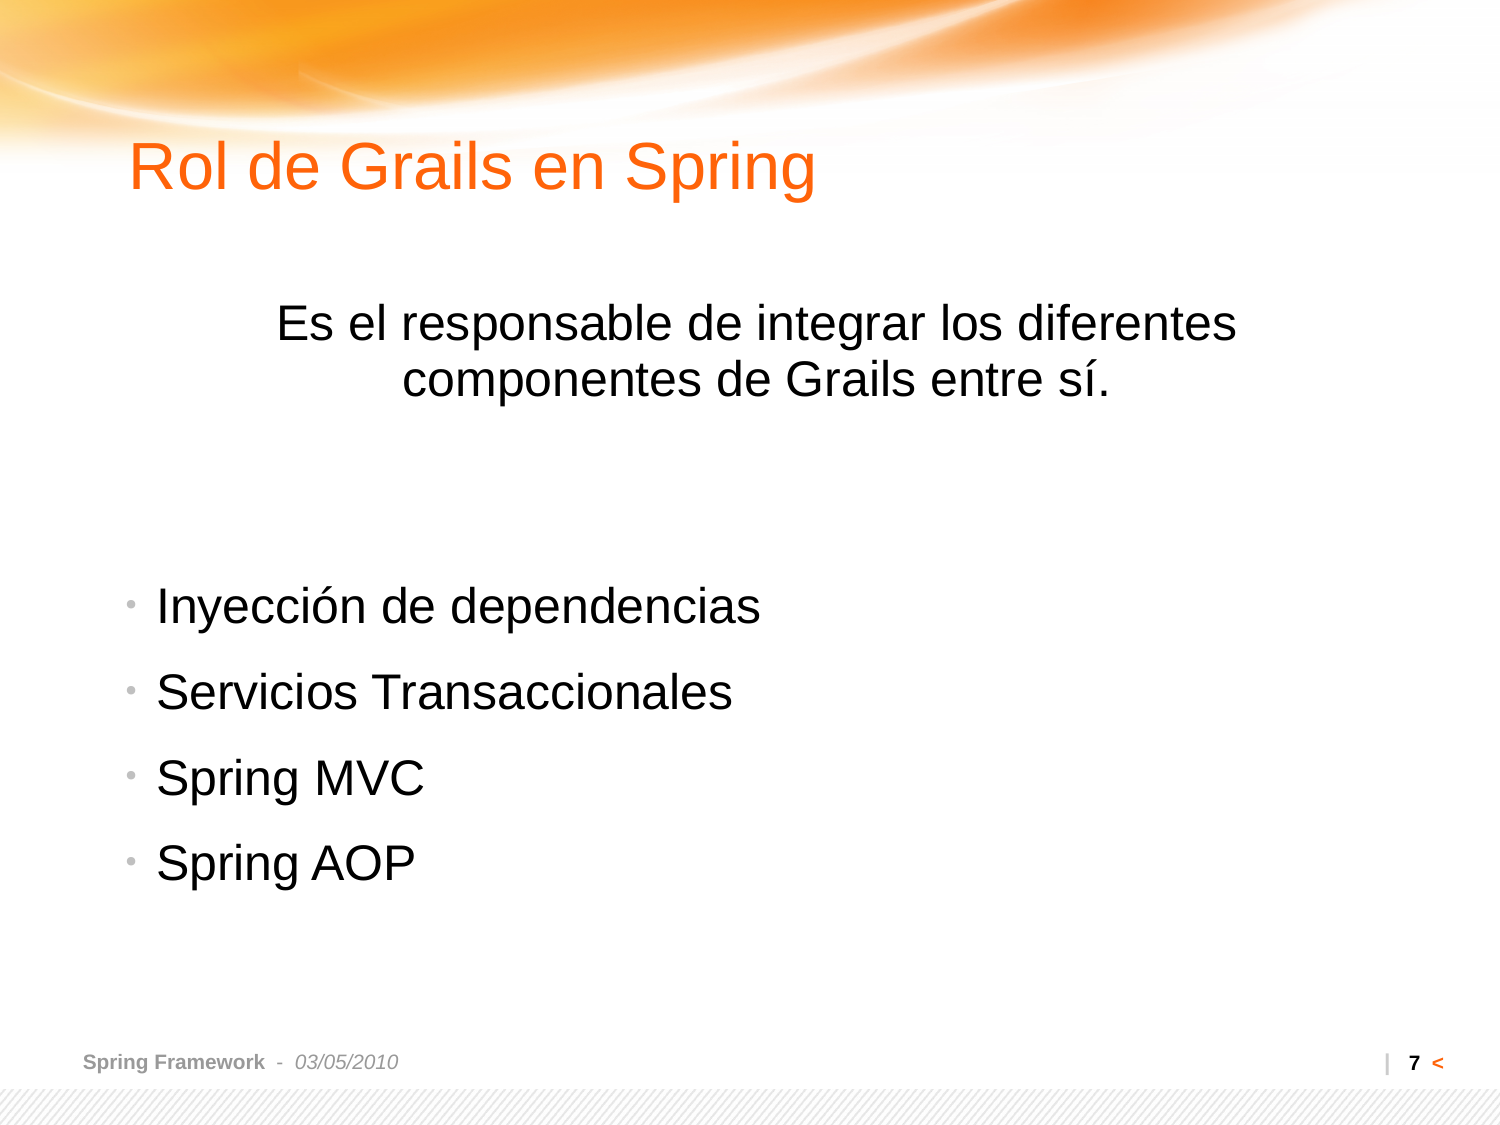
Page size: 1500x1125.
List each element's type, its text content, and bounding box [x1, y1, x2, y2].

picture [0, 1089, 1500, 1125]
list Es el responsable de integrar los diferentes componentes de Grails entre sí. Inyección de dependencias Servicios Transaccionales Spring MVC Spring AOP [126, 295, 1359, 951]
picture [0, 0, 1500, 174]
title Rol de Grails en Spring [128, 133, 1363, 247]
